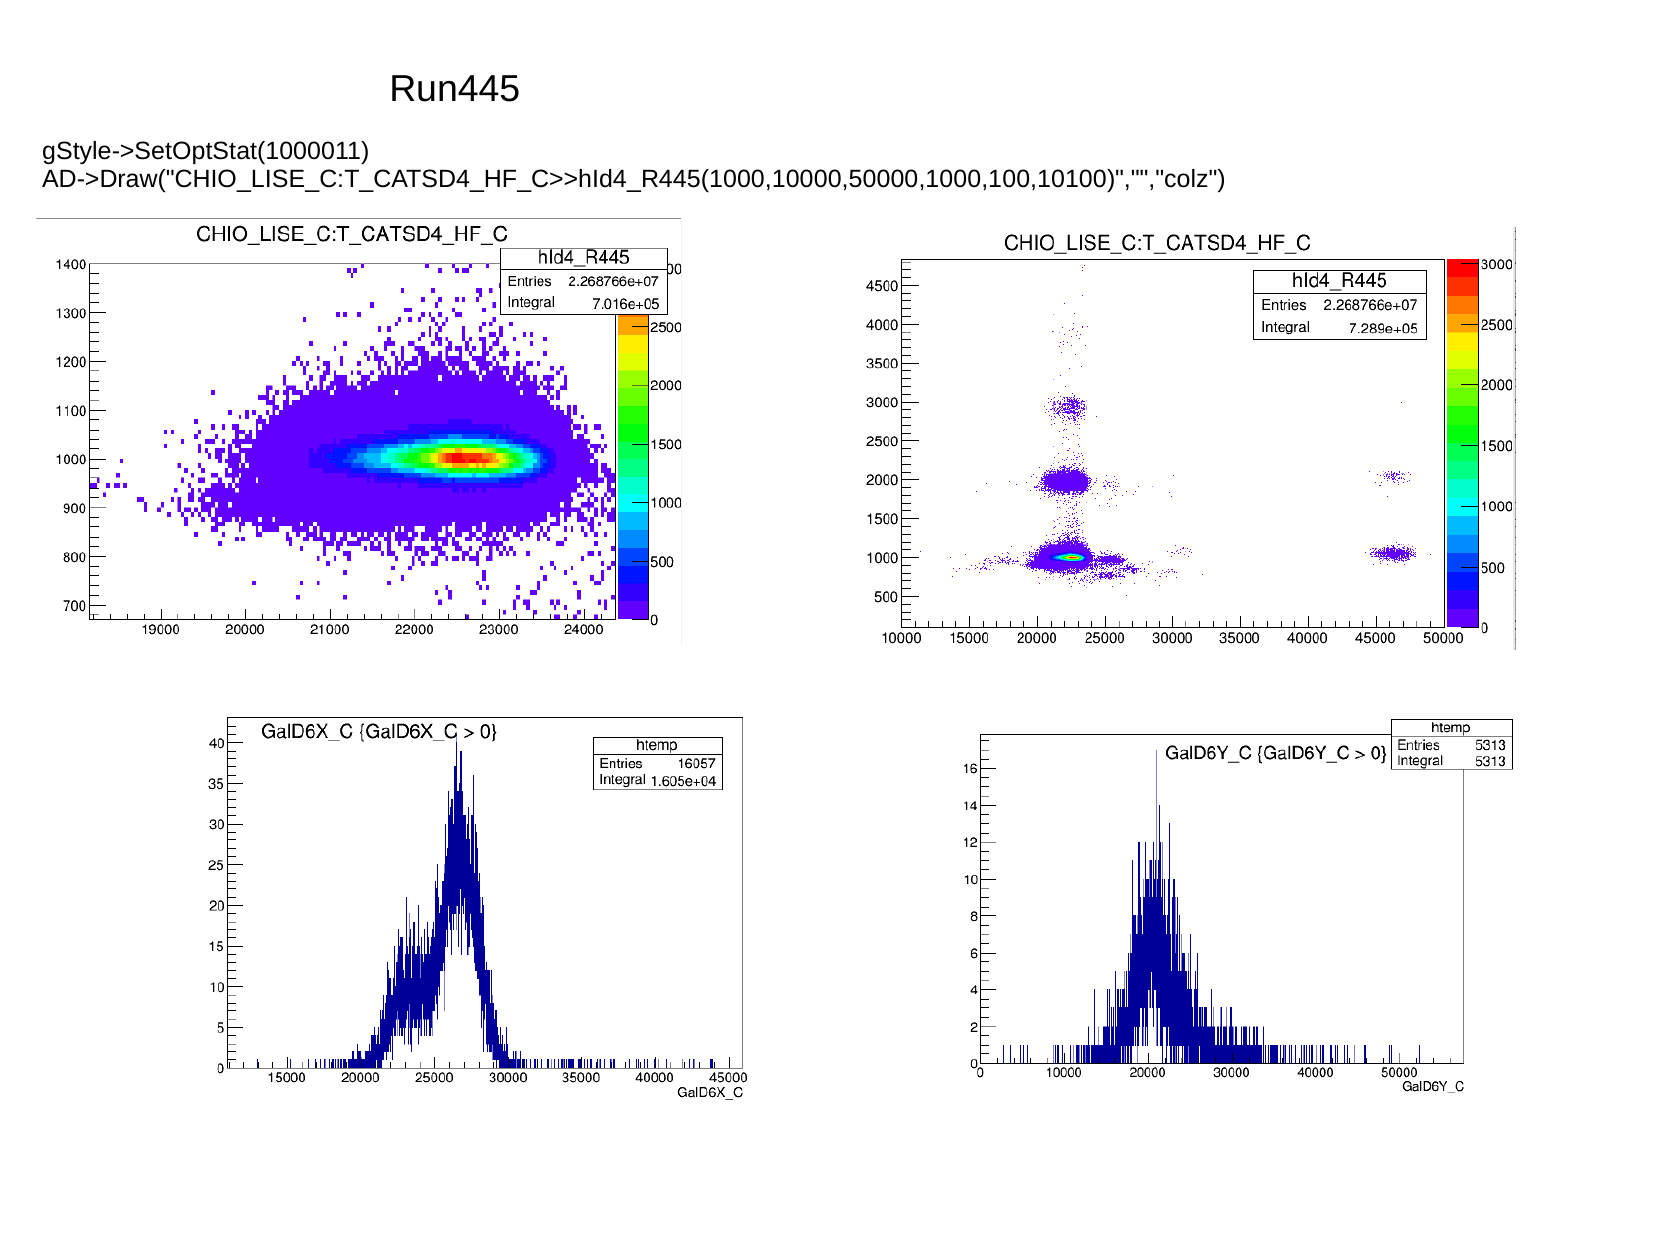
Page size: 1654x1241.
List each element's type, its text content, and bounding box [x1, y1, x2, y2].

picture [855, 227, 1516, 650]
text_box Run445 [374, 60, 1306, 117]
picture [36, 218, 682, 646]
picture [945, 704, 1515, 1099]
text_box gStyle->SetOptStat(1000011) AD->Draw("CHIO_LISE_C:T_CATSD4_HF_C>>hId4_R445(1000,10000,50000,1000,100,10100)","","colz") [27, 129, 1636, 228]
picture [195, 704, 754, 1105]
